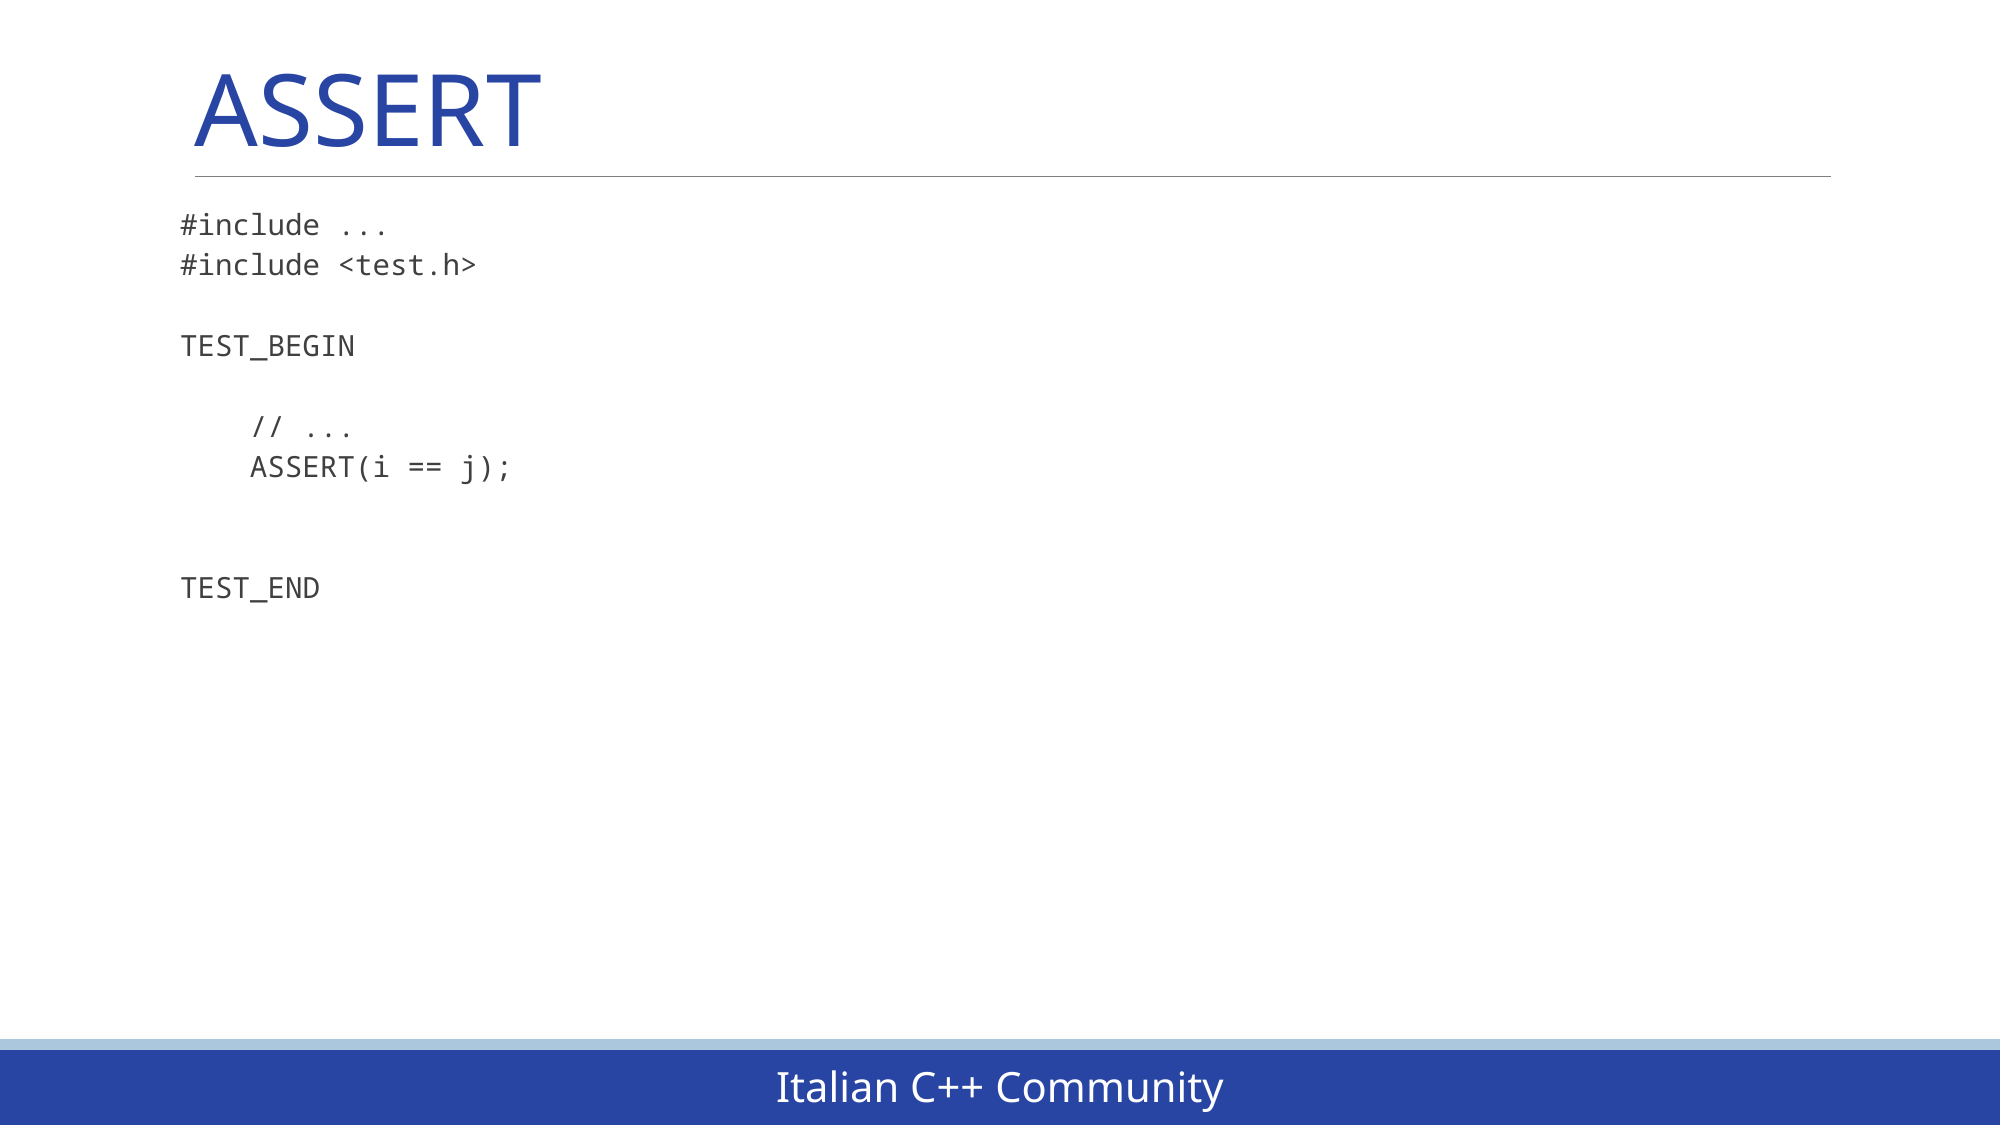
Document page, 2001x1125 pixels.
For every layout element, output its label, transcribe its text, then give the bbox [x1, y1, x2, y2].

title ASSERT [179, 2, 1830, 175]
list #include ... #include <test.h> TEST_BEGIN // ... ASSERT(i == j); TEST_END [179, 202, 1830, 1011]
